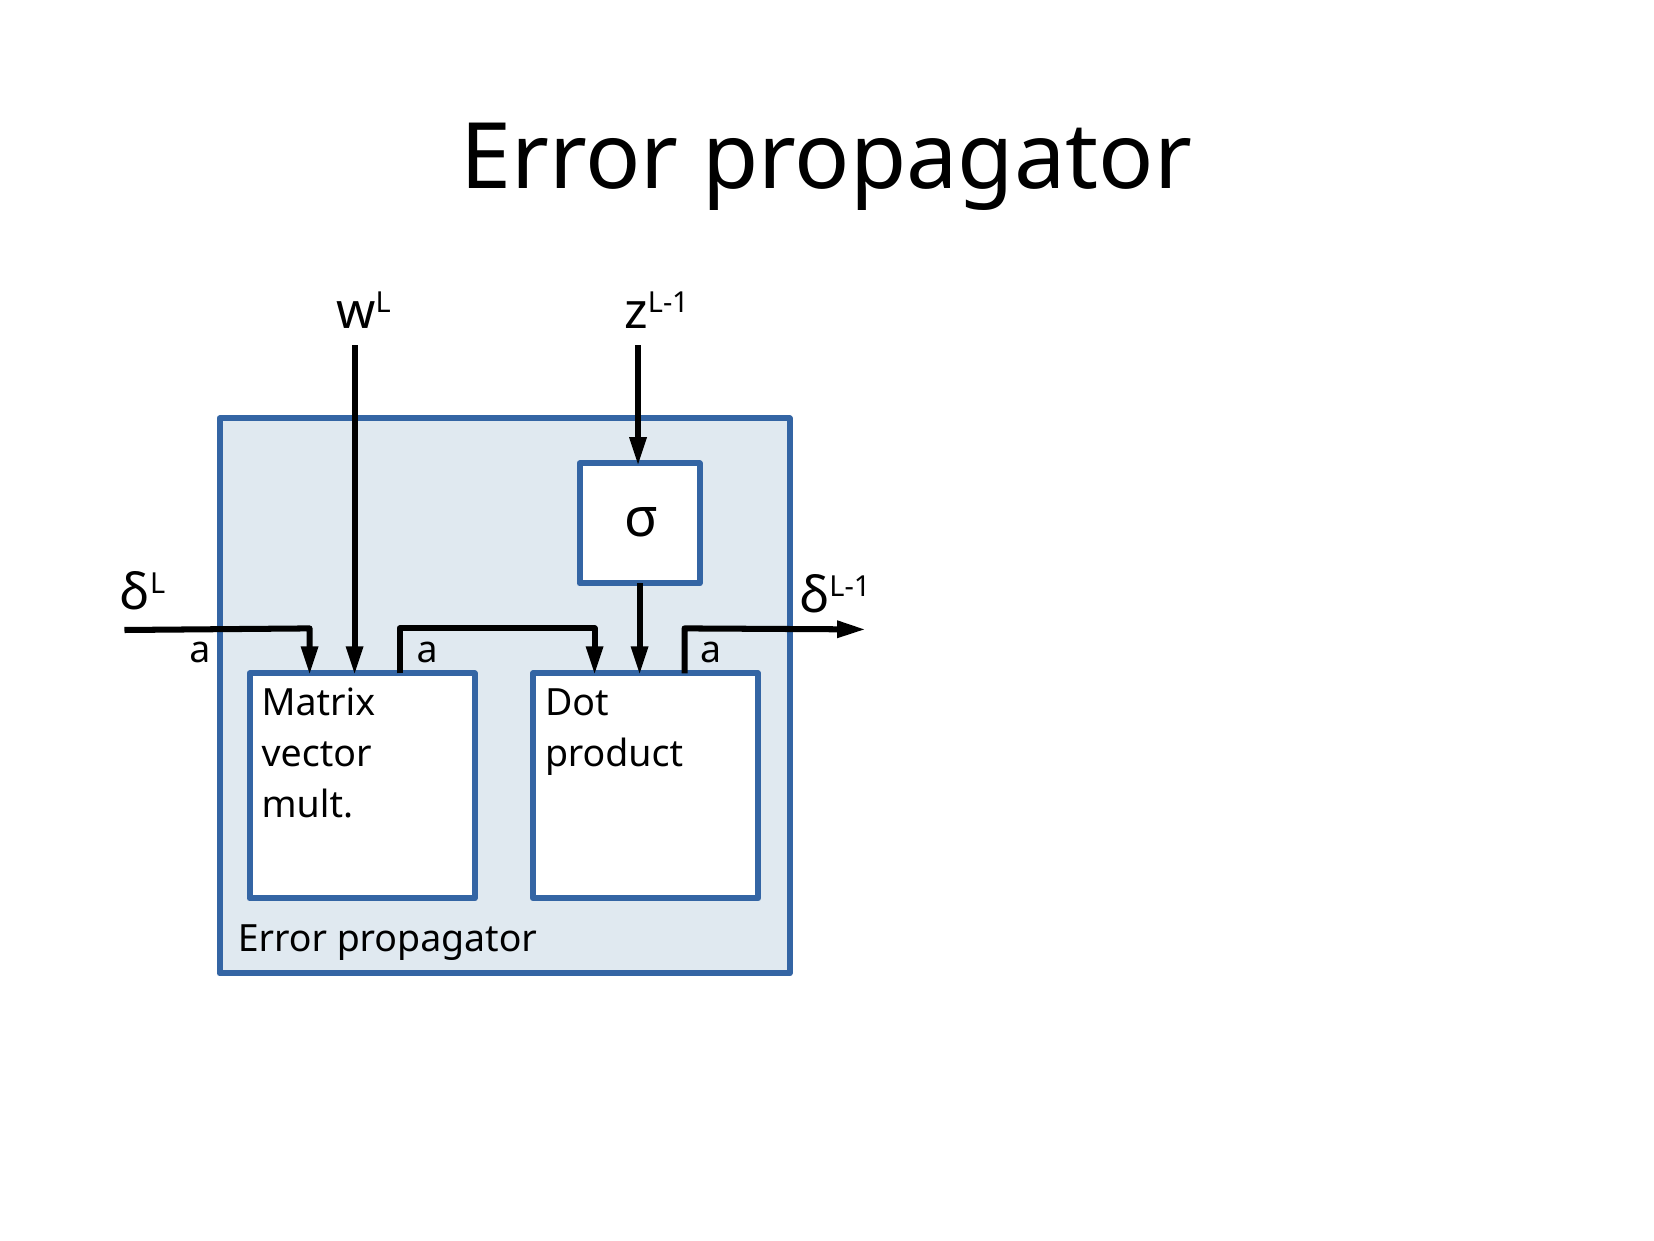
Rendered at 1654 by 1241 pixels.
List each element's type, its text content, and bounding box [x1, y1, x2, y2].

text_box wL [198, 267, 406, 357]
text_box [219, 418, 352, 667]
text_box a [174, 615, 220, 686]
text_box zL-1 [609, 267, 716, 357]
text_box Matrix vector mult. [246, 667, 397, 849]
text_box σ [609, 471, 685, 567]
text_box a [685, 615, 731, 686]
text_box Dot product [530, 668, 693, 794]
text_box δL [75, 549, 181, 711]
text_box a [401, 615, 447, 686]
text_box Error propagator [223, 904, 550, 975]
text_box [219, 631, 790, 974]
text_box δL-1 [780, 551, 886, 714]
text_box [358, 418, 790, 668]
title Error propagator [82, 49, 1571, 257]
